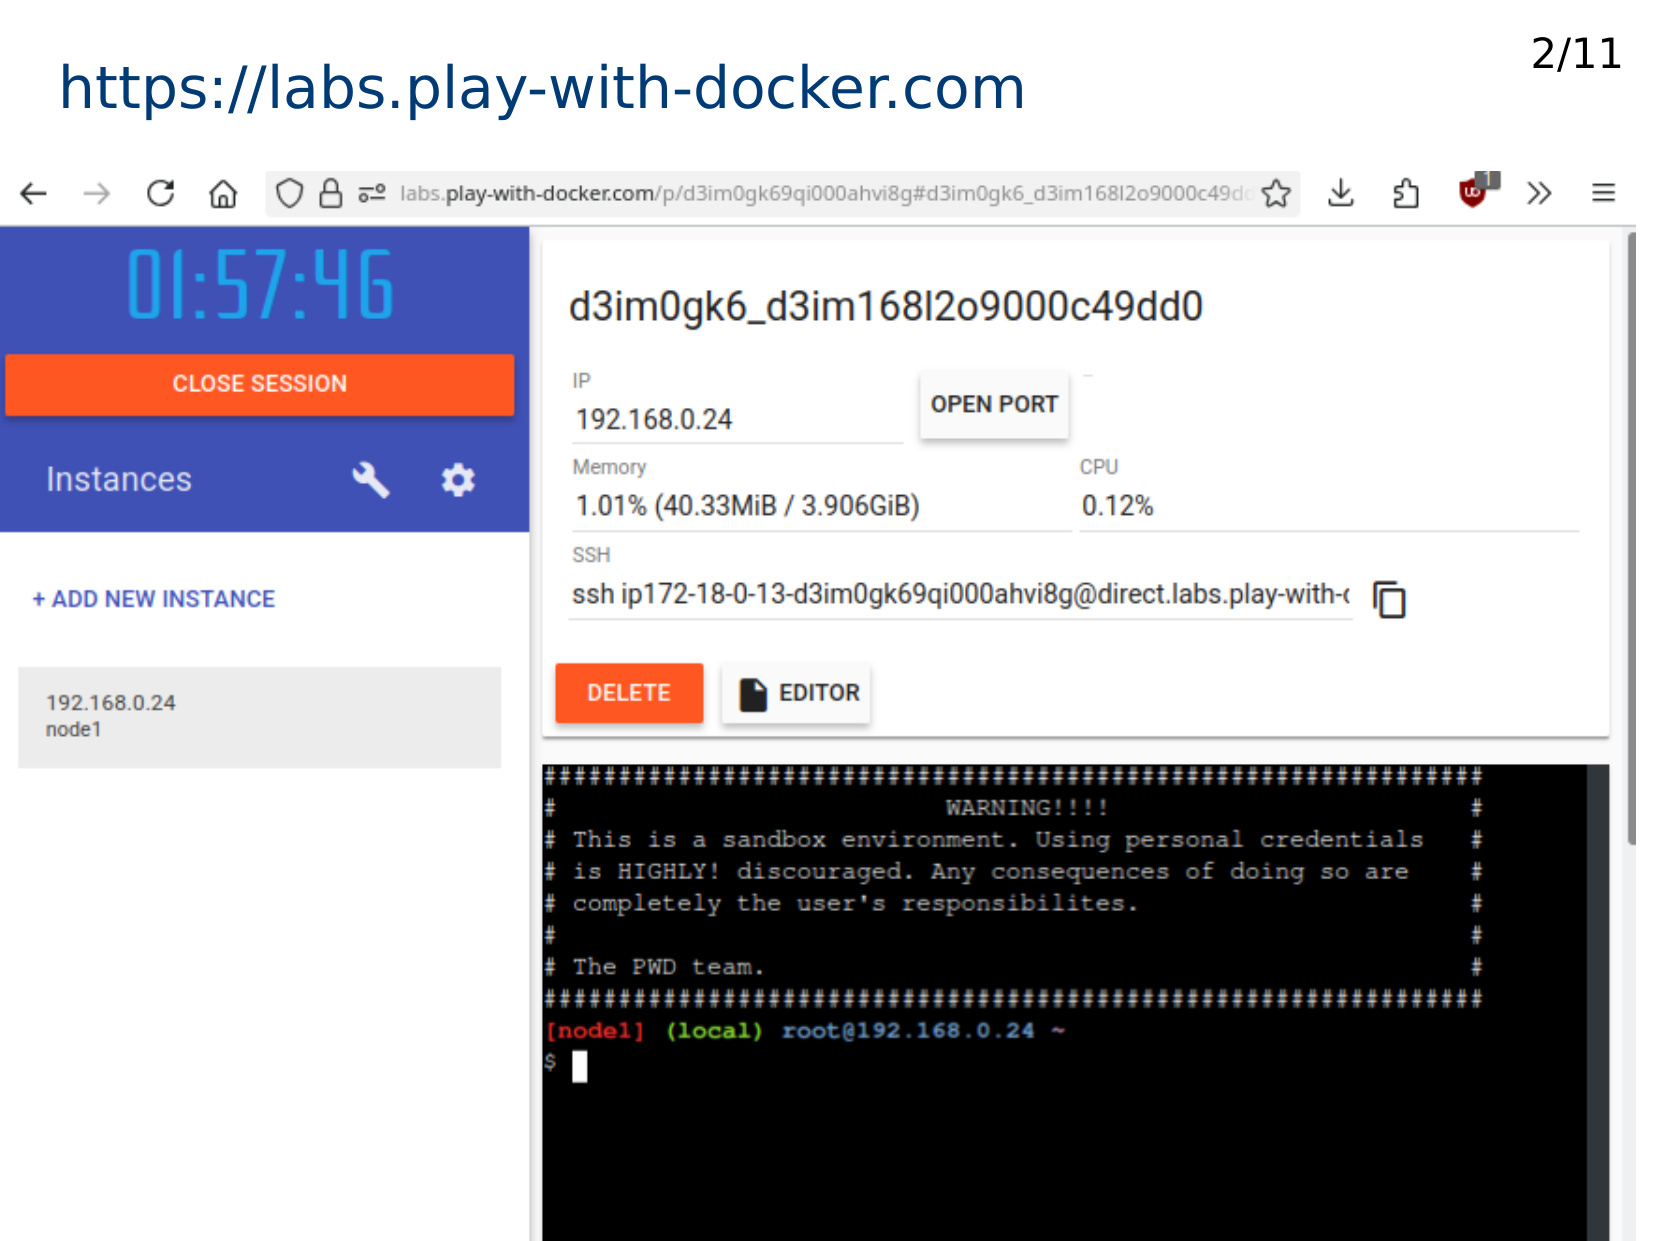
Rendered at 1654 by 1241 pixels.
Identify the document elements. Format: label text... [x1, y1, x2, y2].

picture [0, 171, 1636, 1241]
title https://labs.play-with-docker.com [59, 29, 1506, 148]
